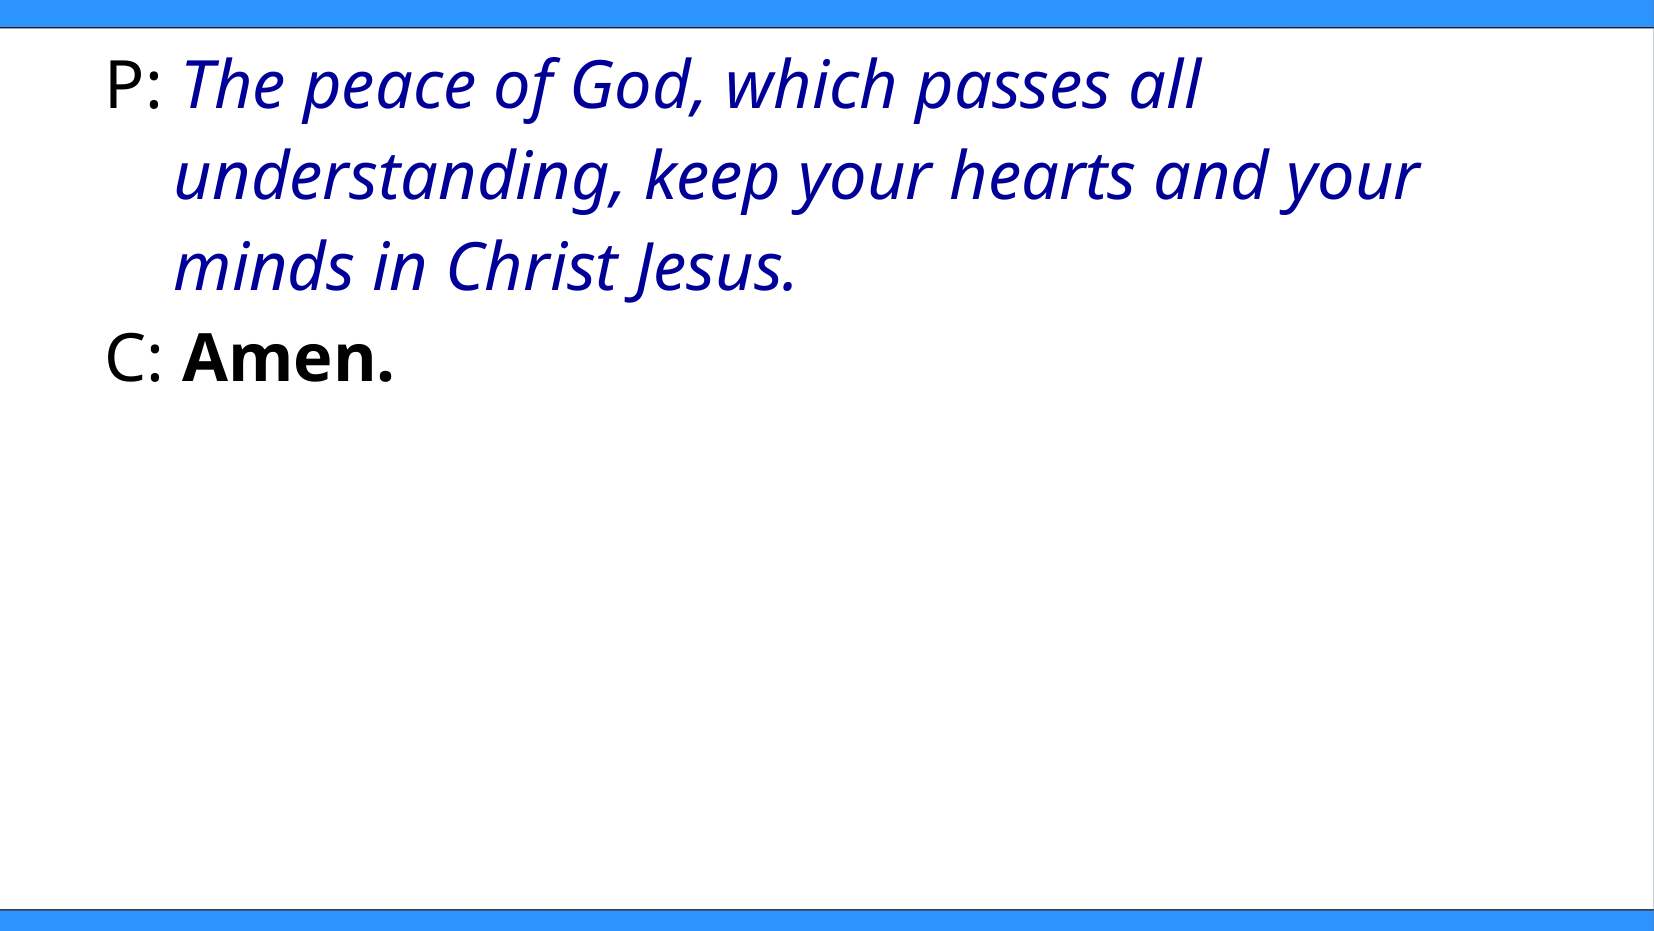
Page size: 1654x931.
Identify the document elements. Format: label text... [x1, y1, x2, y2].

picture [0, 0, 1654, 931]
text_box P: The peace of God, which passes all understanding, keep your hearts and your minds in Christ Jesus. C: Amen. [90, 30, 1606, 400]
